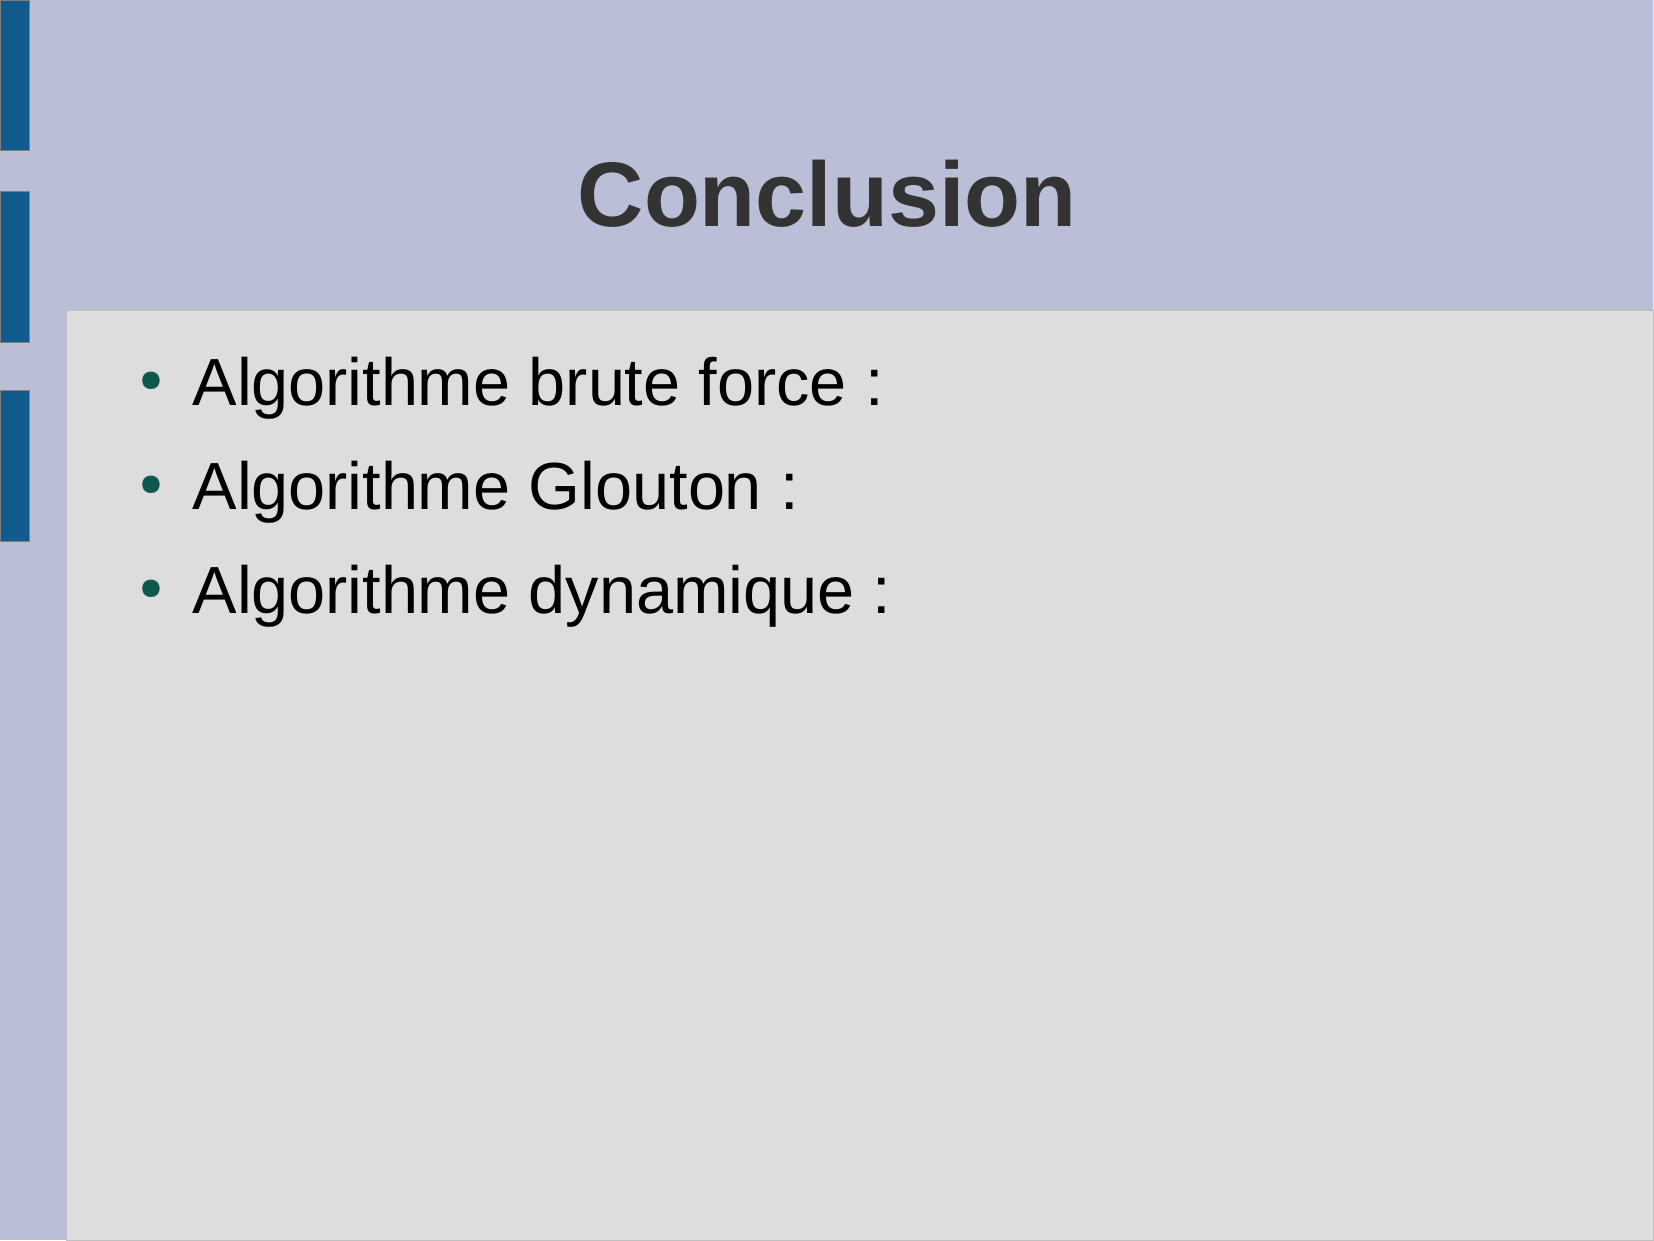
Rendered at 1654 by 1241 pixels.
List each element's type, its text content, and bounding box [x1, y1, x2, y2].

list Algorithme brute force : Algorithme Glouton : Algorithme dynamique : [121, 344, 1534, 1127]
title Conclusion [121, 91, 1534, 299]
